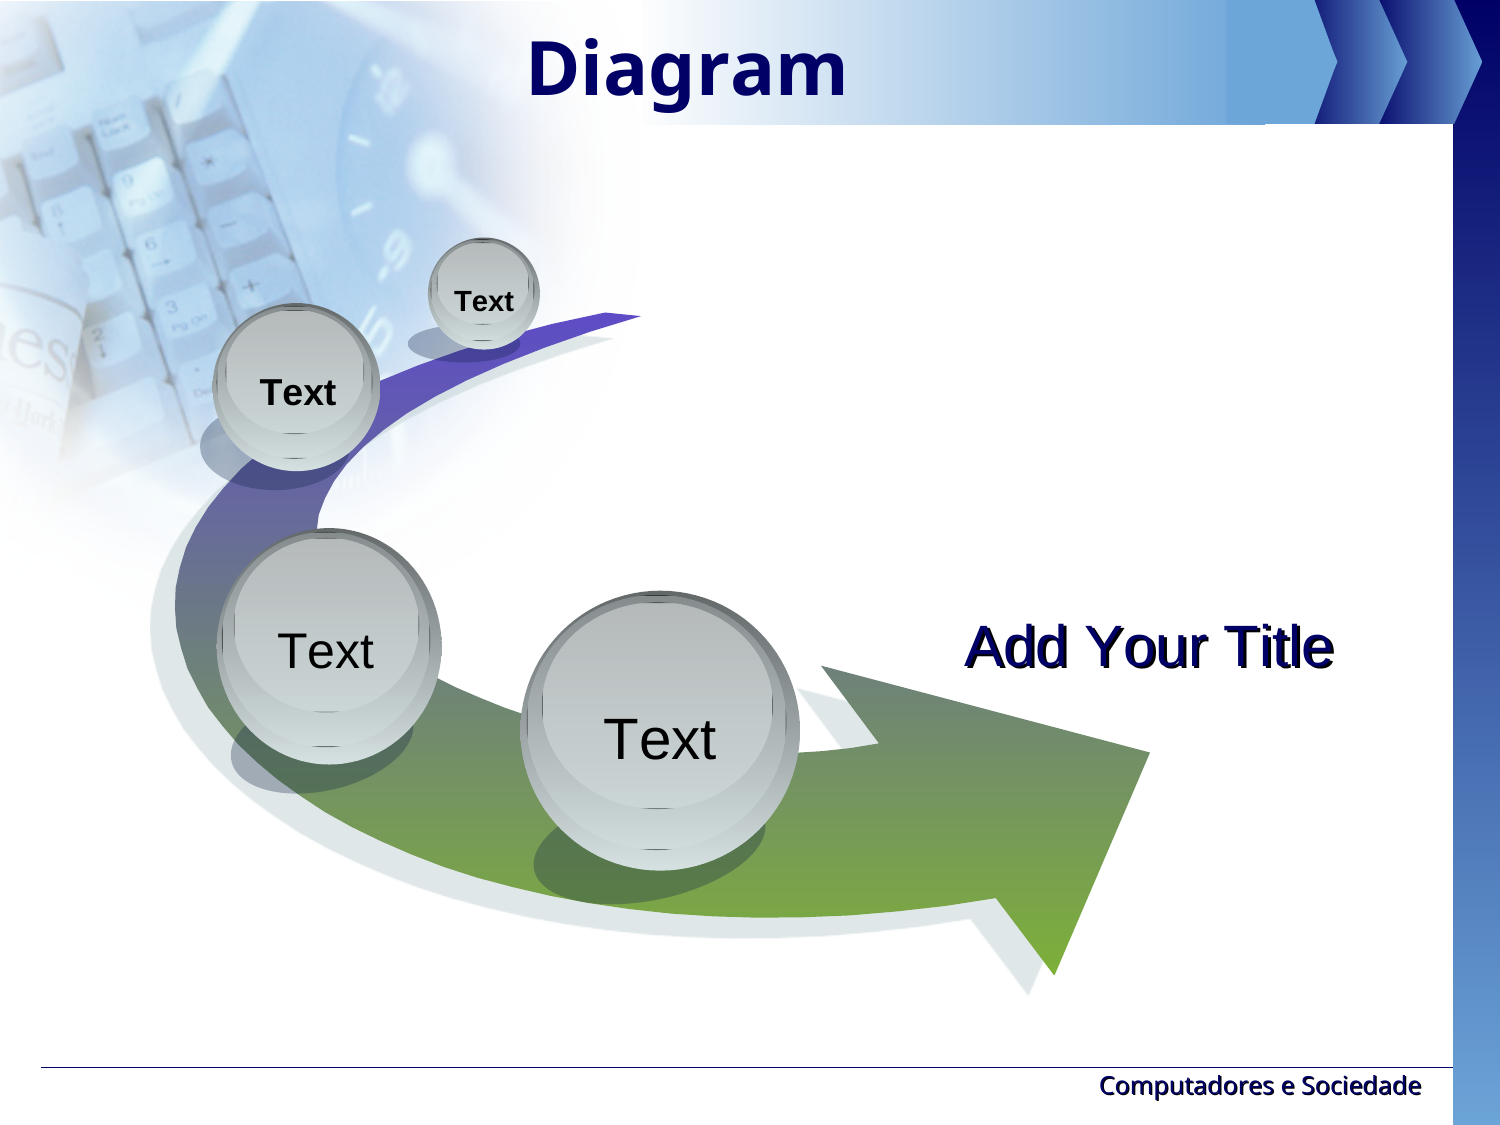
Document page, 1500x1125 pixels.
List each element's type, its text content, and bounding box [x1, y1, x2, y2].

text_box Text [262, 611, 390, 687]
text_box [174, 237, 1151, 976]
title Diagram [74, 12, 1300, 120]
text_box Text [588, 693, 733, 779]
text_box Add Your Title [950, 600, 1388, 686]
text_box Text [439, 274, 530, 325]
text_box Text [244, 360, 352, 421]
